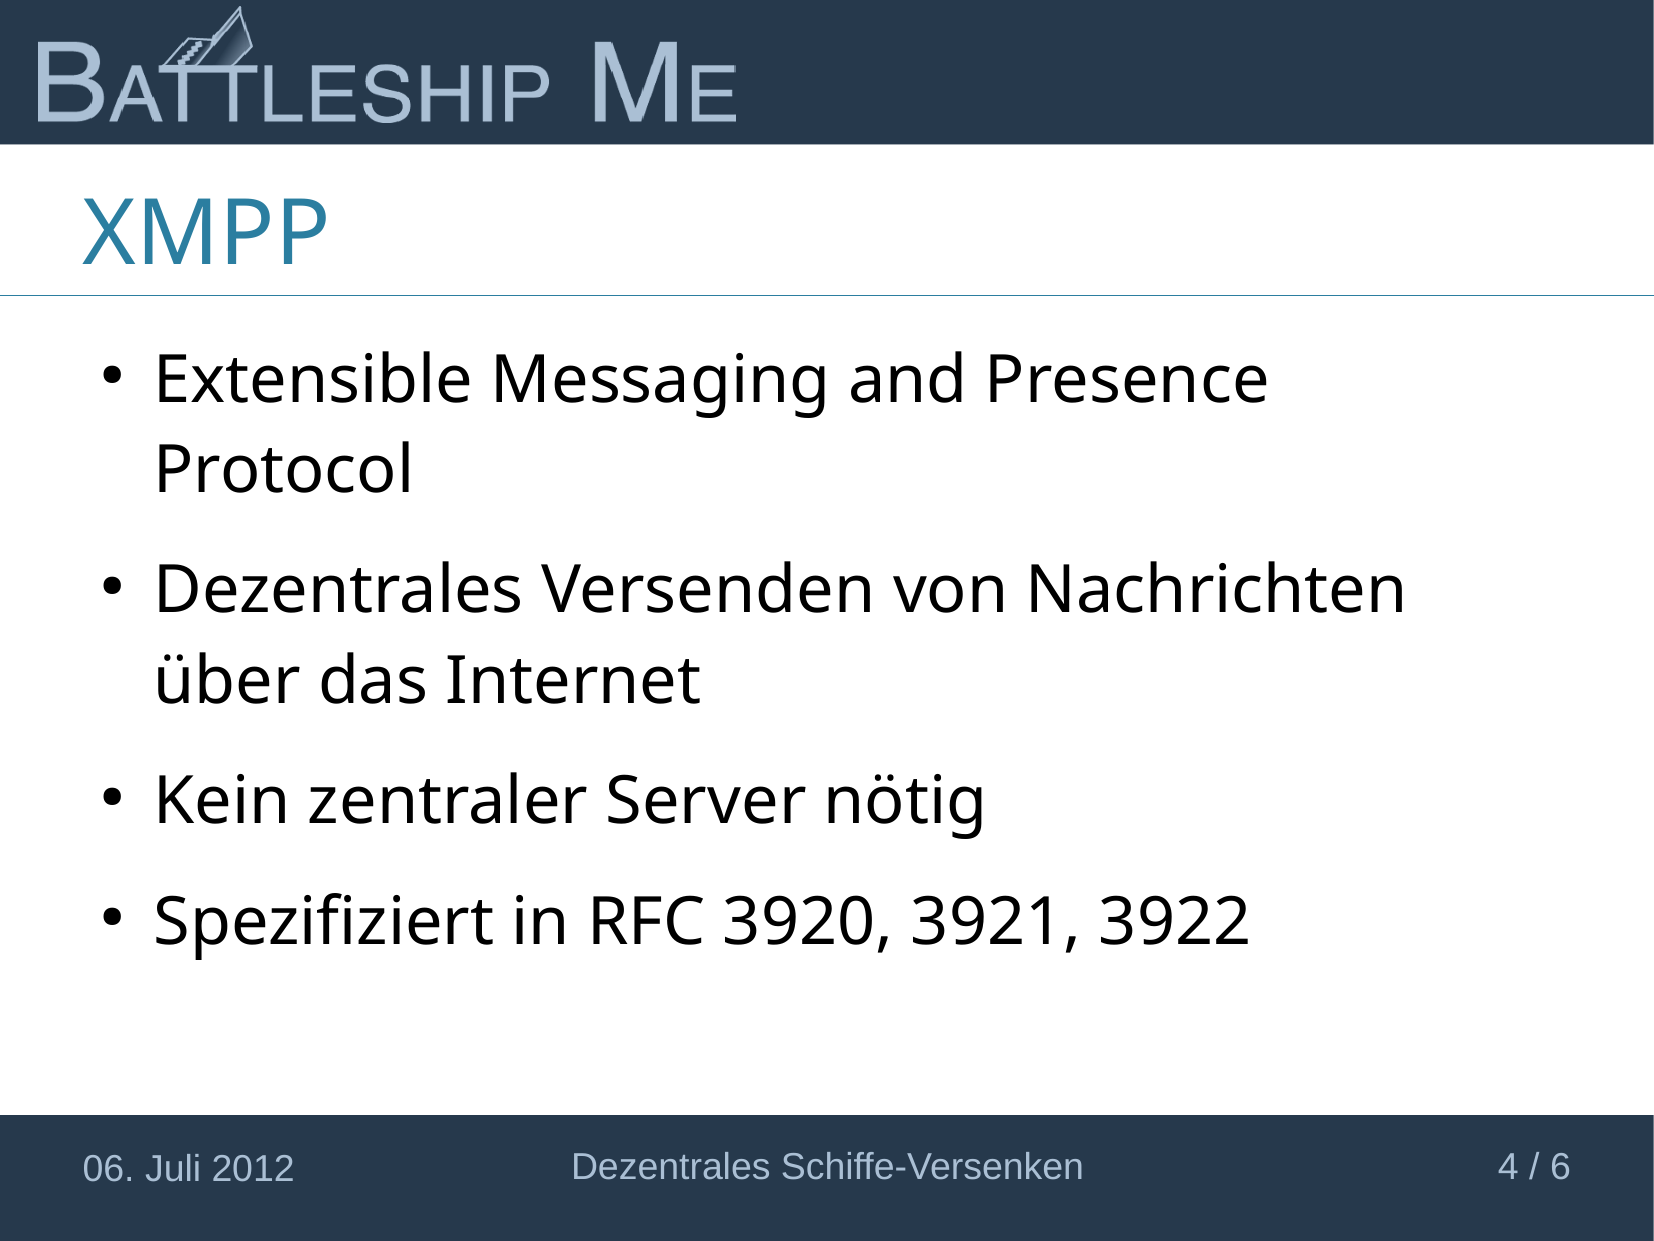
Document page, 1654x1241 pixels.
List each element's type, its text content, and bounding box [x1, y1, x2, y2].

picture [0, 296, 1654, 1241]
list Extensible Messaging and Presence Protocol Dezentrales Versenden von Nachrichten über das Internet Kein zentraler Server nötig Spezifiziert in RFC 3920, 3921, 3922 [82, 330, 1538, 1010]
picture [0, 0, 1654, 295]
title XMPP [82, 174, 1571, 283]
